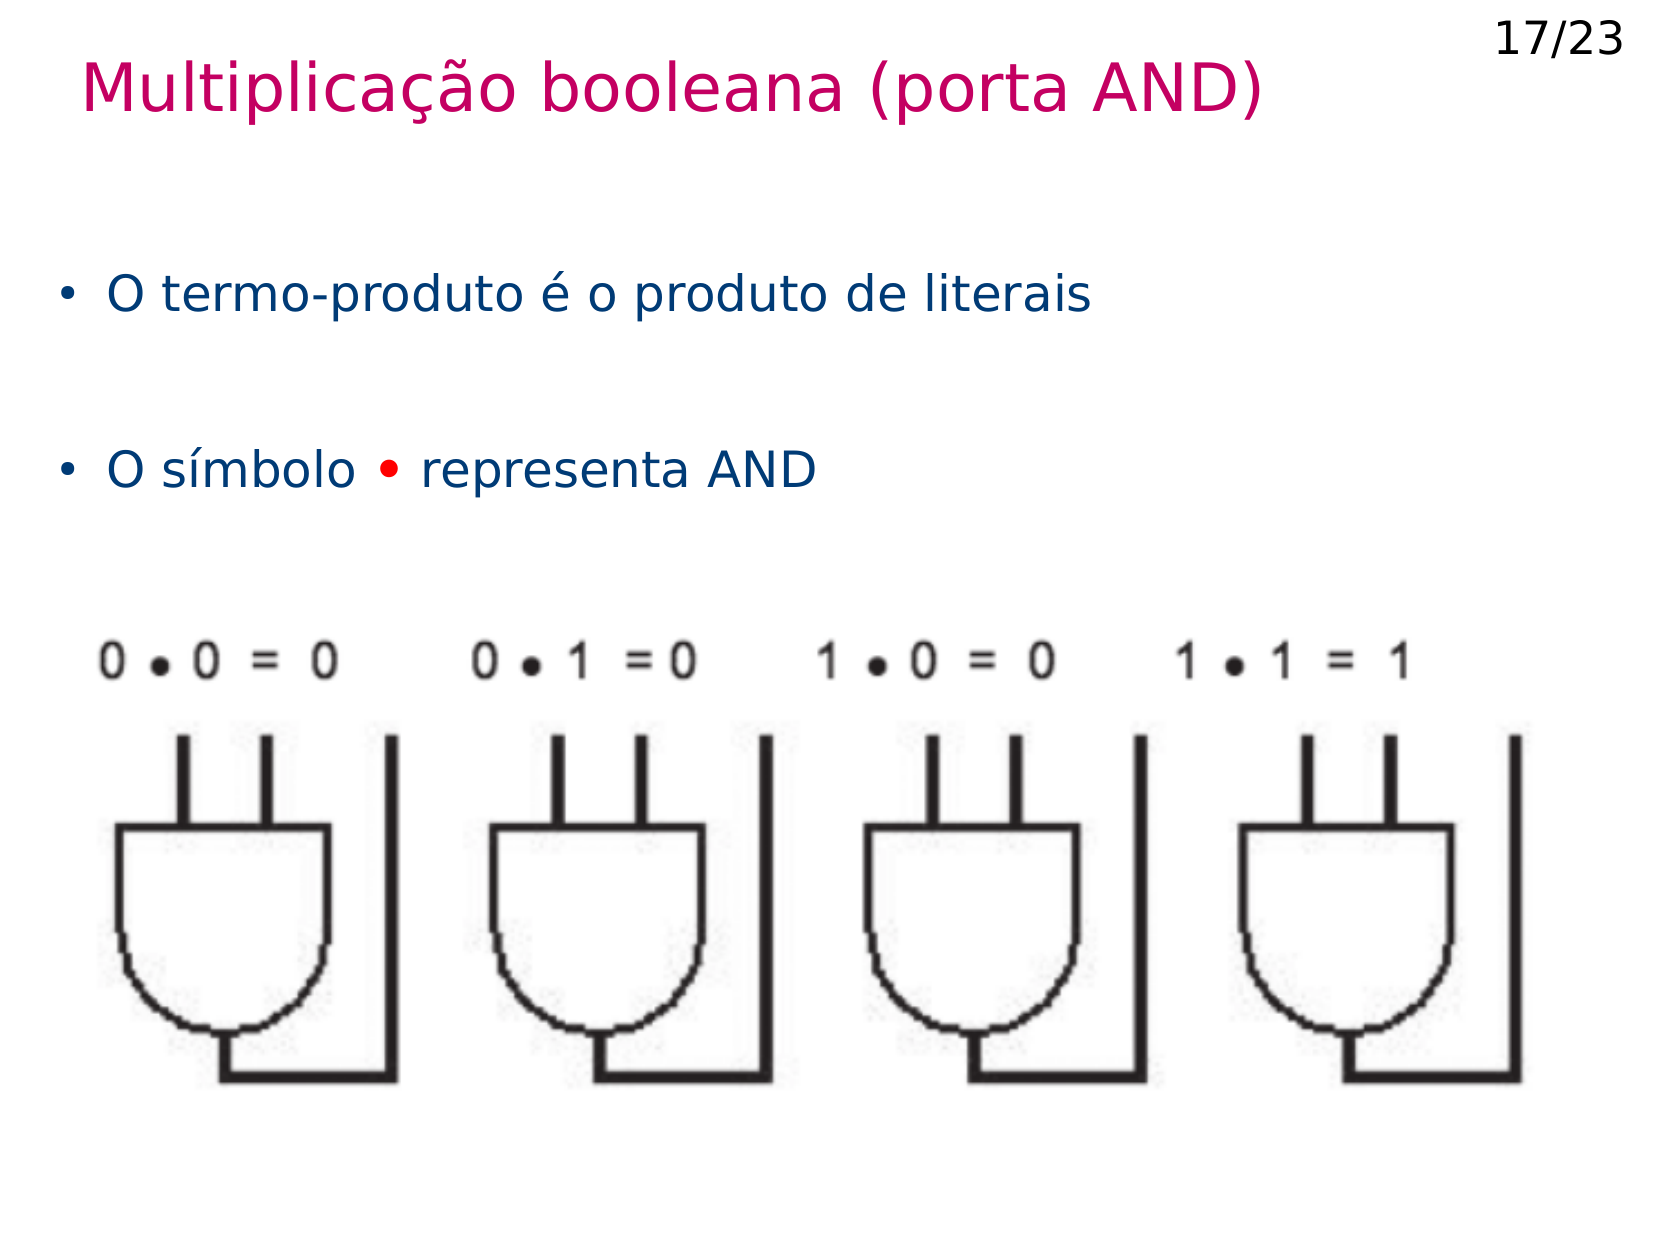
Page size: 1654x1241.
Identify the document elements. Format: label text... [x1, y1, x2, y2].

picture [82, 625, 1541, 1099]
title Multiplicação booleana (porta AND) [59, 29, 1625, 148]
list O termo-produto é o produto de literais O símbolo • representa AND [59, 236, 1625, 1211]
